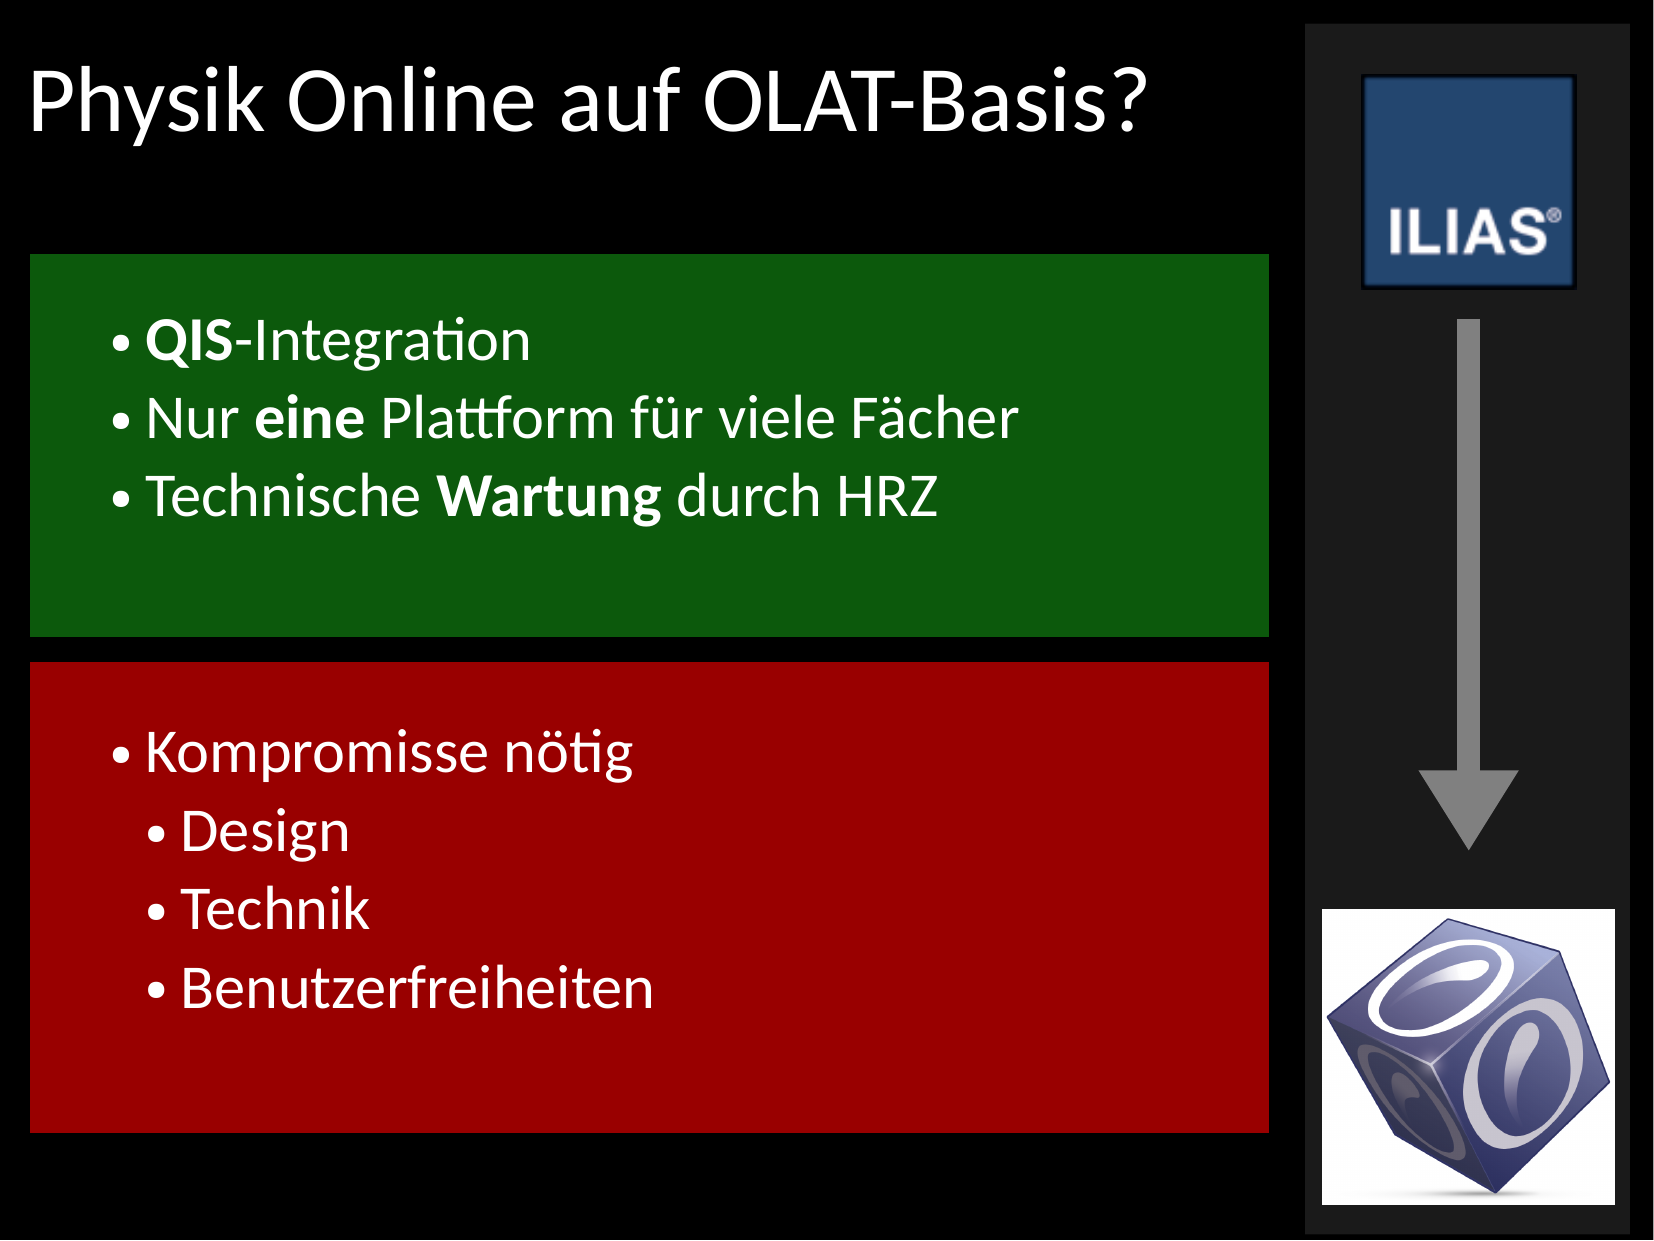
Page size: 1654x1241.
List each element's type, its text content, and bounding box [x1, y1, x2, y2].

picture [1322, 909, 1615, 1205]
text_box Kompromisse nötig Design Technik Benutzerfreiheiten [59, 702, 1241, 1064]
text_box Physik Online auf OLAT-Basis? [12, 53, 1303, 178]
picture [1361, 74, 1577, 290]
text_box [1305, 23, 1630, 1235]
text_box [29, 661, 1270, 1134]
text_box QIS-Integration Nur eine Plattform für viele Fächer Technische Wartung durch HRZ [59, 289, 1241, 597]
text_box [29, 253, 1270, 638]
